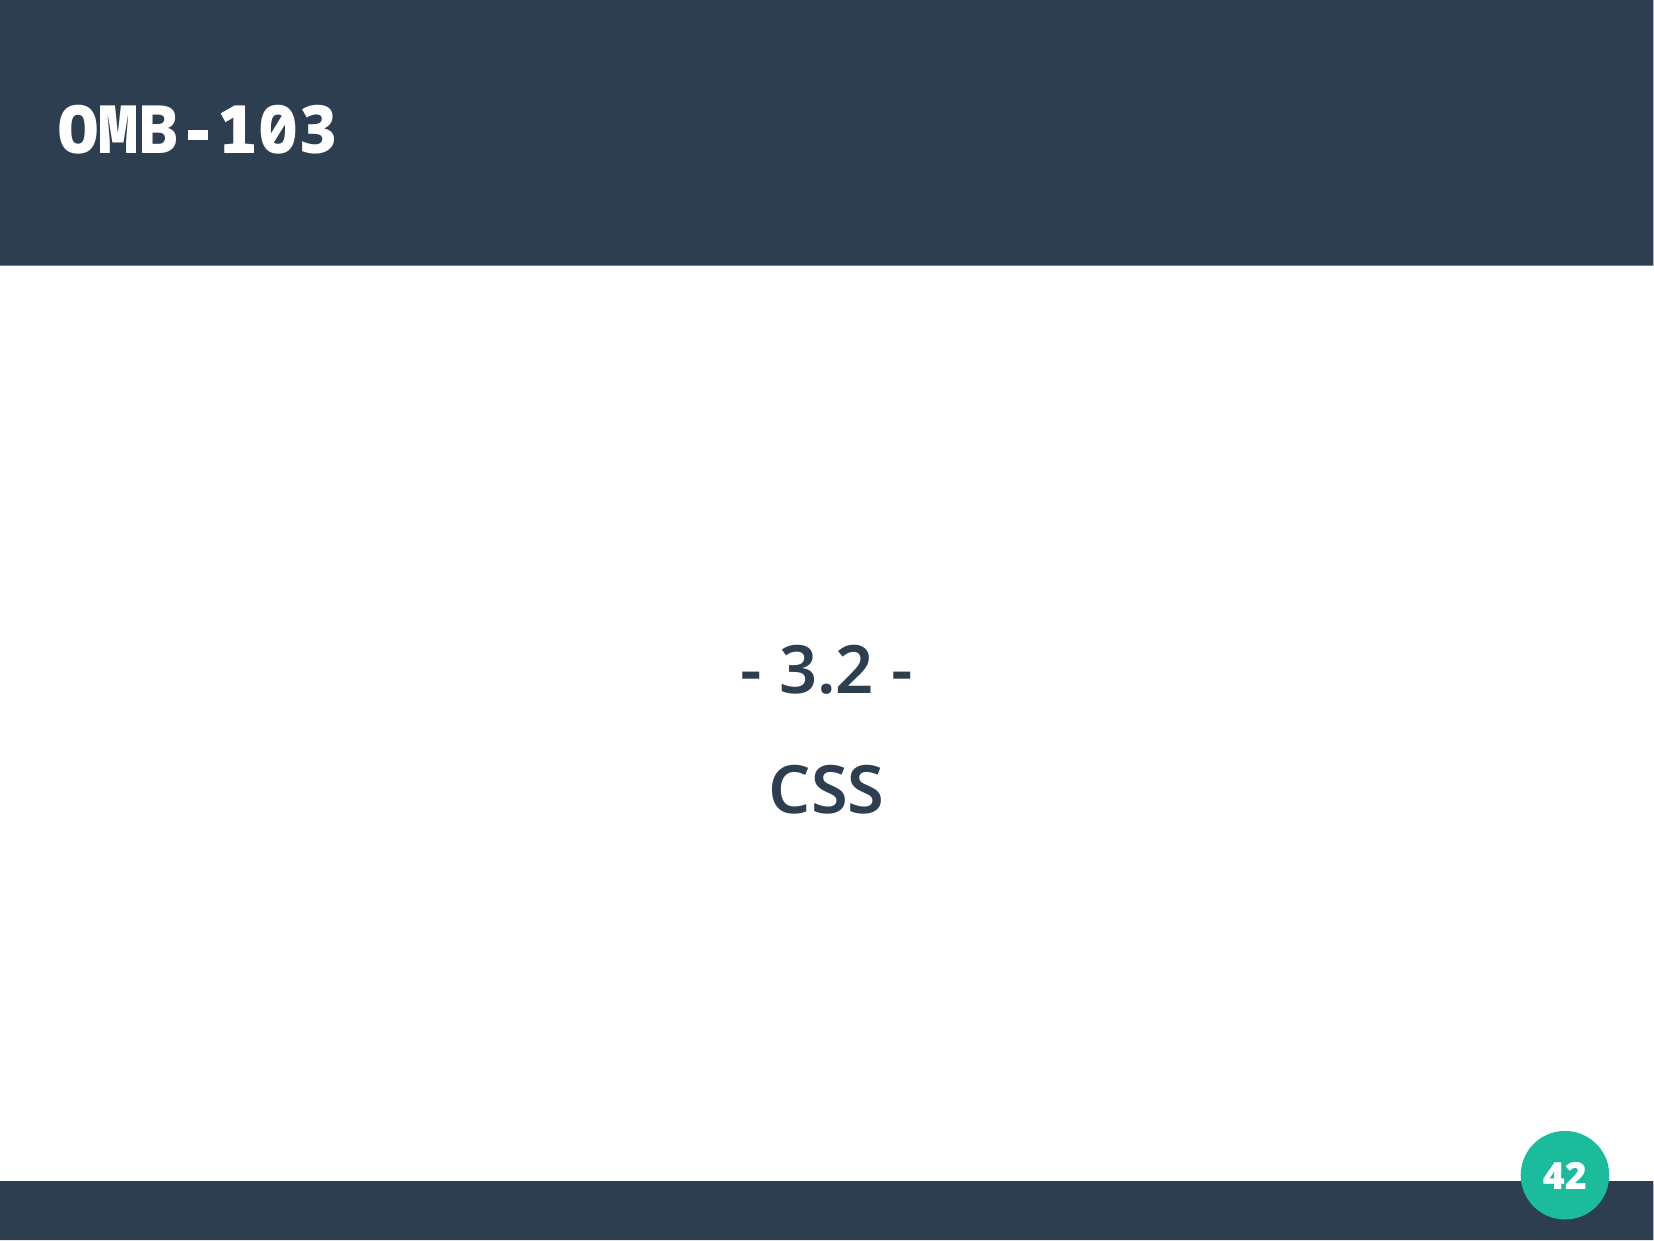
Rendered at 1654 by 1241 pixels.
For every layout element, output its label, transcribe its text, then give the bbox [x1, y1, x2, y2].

list - 3.2 - CSS [0, 270, 1654, 1186]
title OMB-103 [59, 49, 1595, 207]
